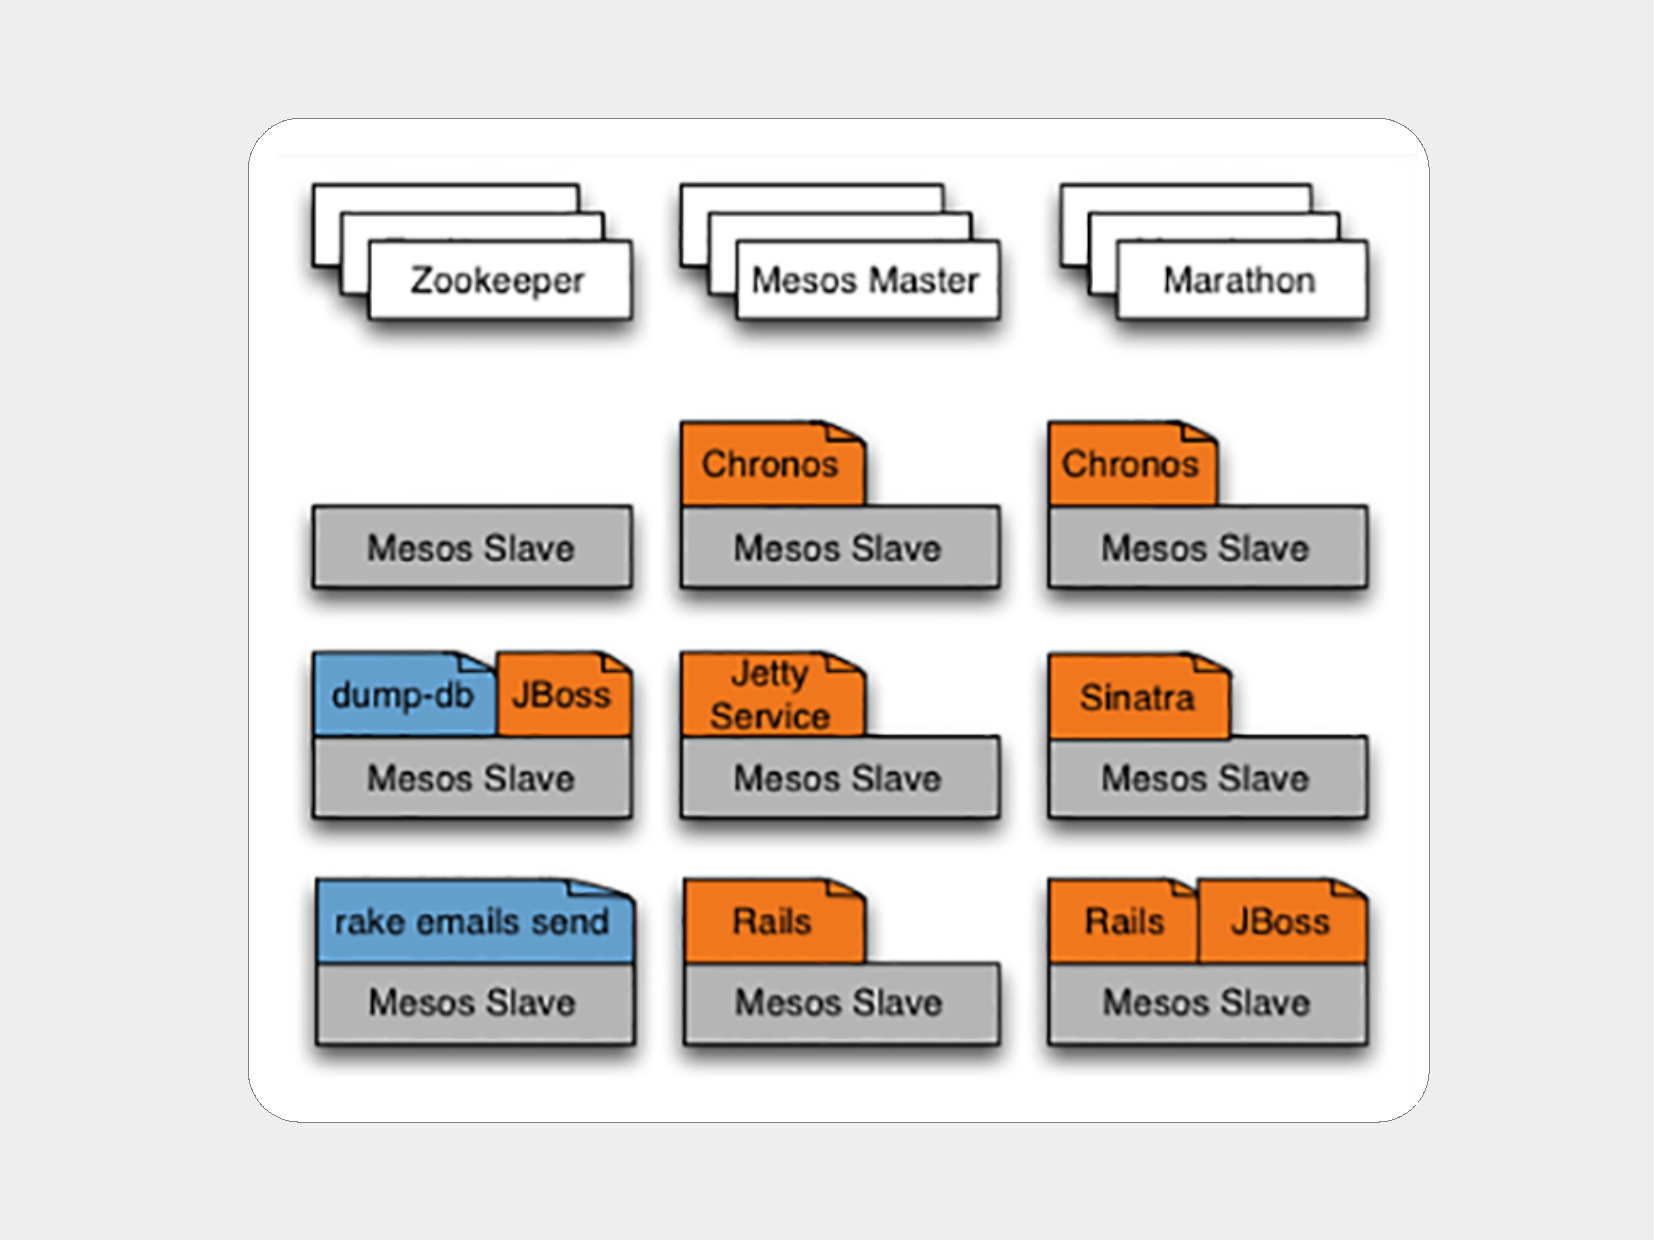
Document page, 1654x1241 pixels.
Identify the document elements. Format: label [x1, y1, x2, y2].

text_box [248, 118, 1430, 1123]
picture [276, 153, 1418, 1105]
